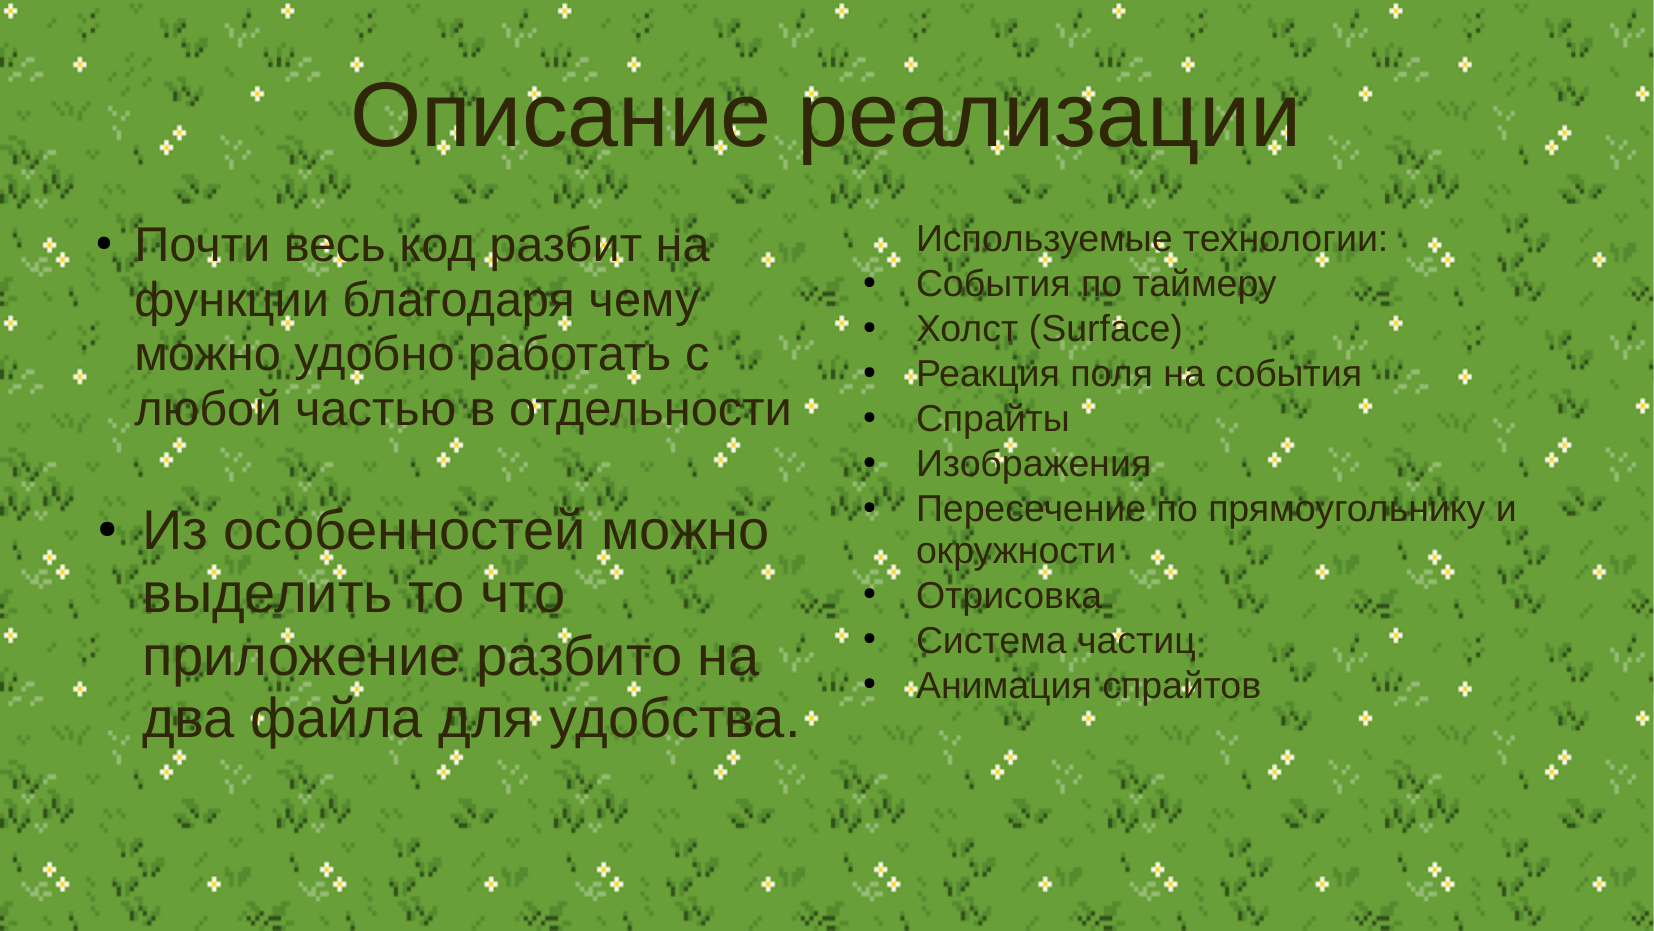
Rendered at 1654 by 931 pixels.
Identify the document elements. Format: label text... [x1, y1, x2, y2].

picture [0, 0, 1654, 931]
list Из особенностей можно выделить то что приложение разбито на два файла для удобства. [82, 499, 809, 757]
list Почти весь код разбит на функции благодаря чему можно удобно работать с любой частью в отдельности [82, 217, 809, 475]
title Описание реализации [82, 37, 1571, 193]
list Используемые технологии: События по таймеру Холст (Surface) Реакция поля на события Спрайты Изображения Пересечение по прямоугольнику и окружности Отрисовка Система частиц Анимация спрайтов [845, 217, 1572, 758]
